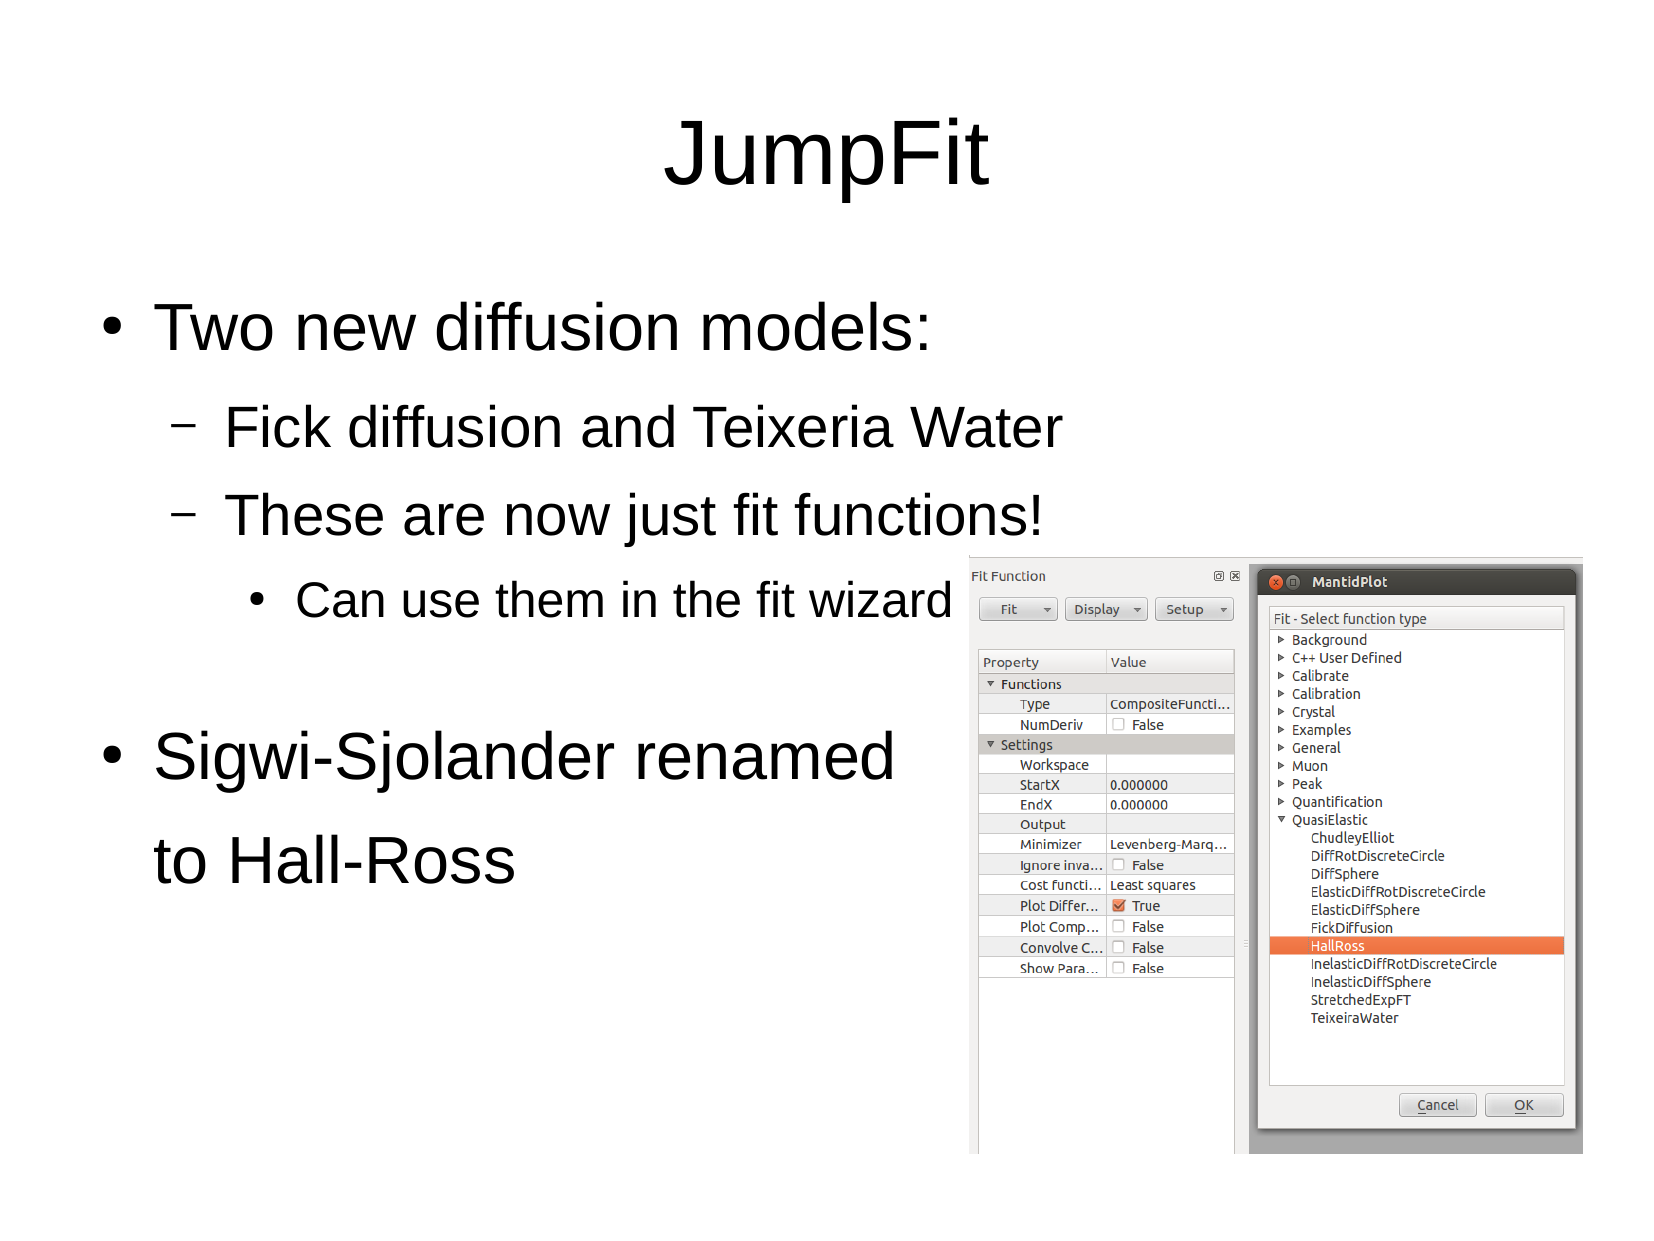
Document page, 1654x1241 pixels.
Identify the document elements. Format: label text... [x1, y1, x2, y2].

picture [969, 555, 1583, 1154]
title JumpFit [82, 49, 1571, 257]
list Two new diffusion models: Fick diffusion and Teixeria Water These are now just fit functions! Can use them in the fit wizard Sigwi-Sjolander renamed to Hall-Ross [82, 290, 1538, 1010]
